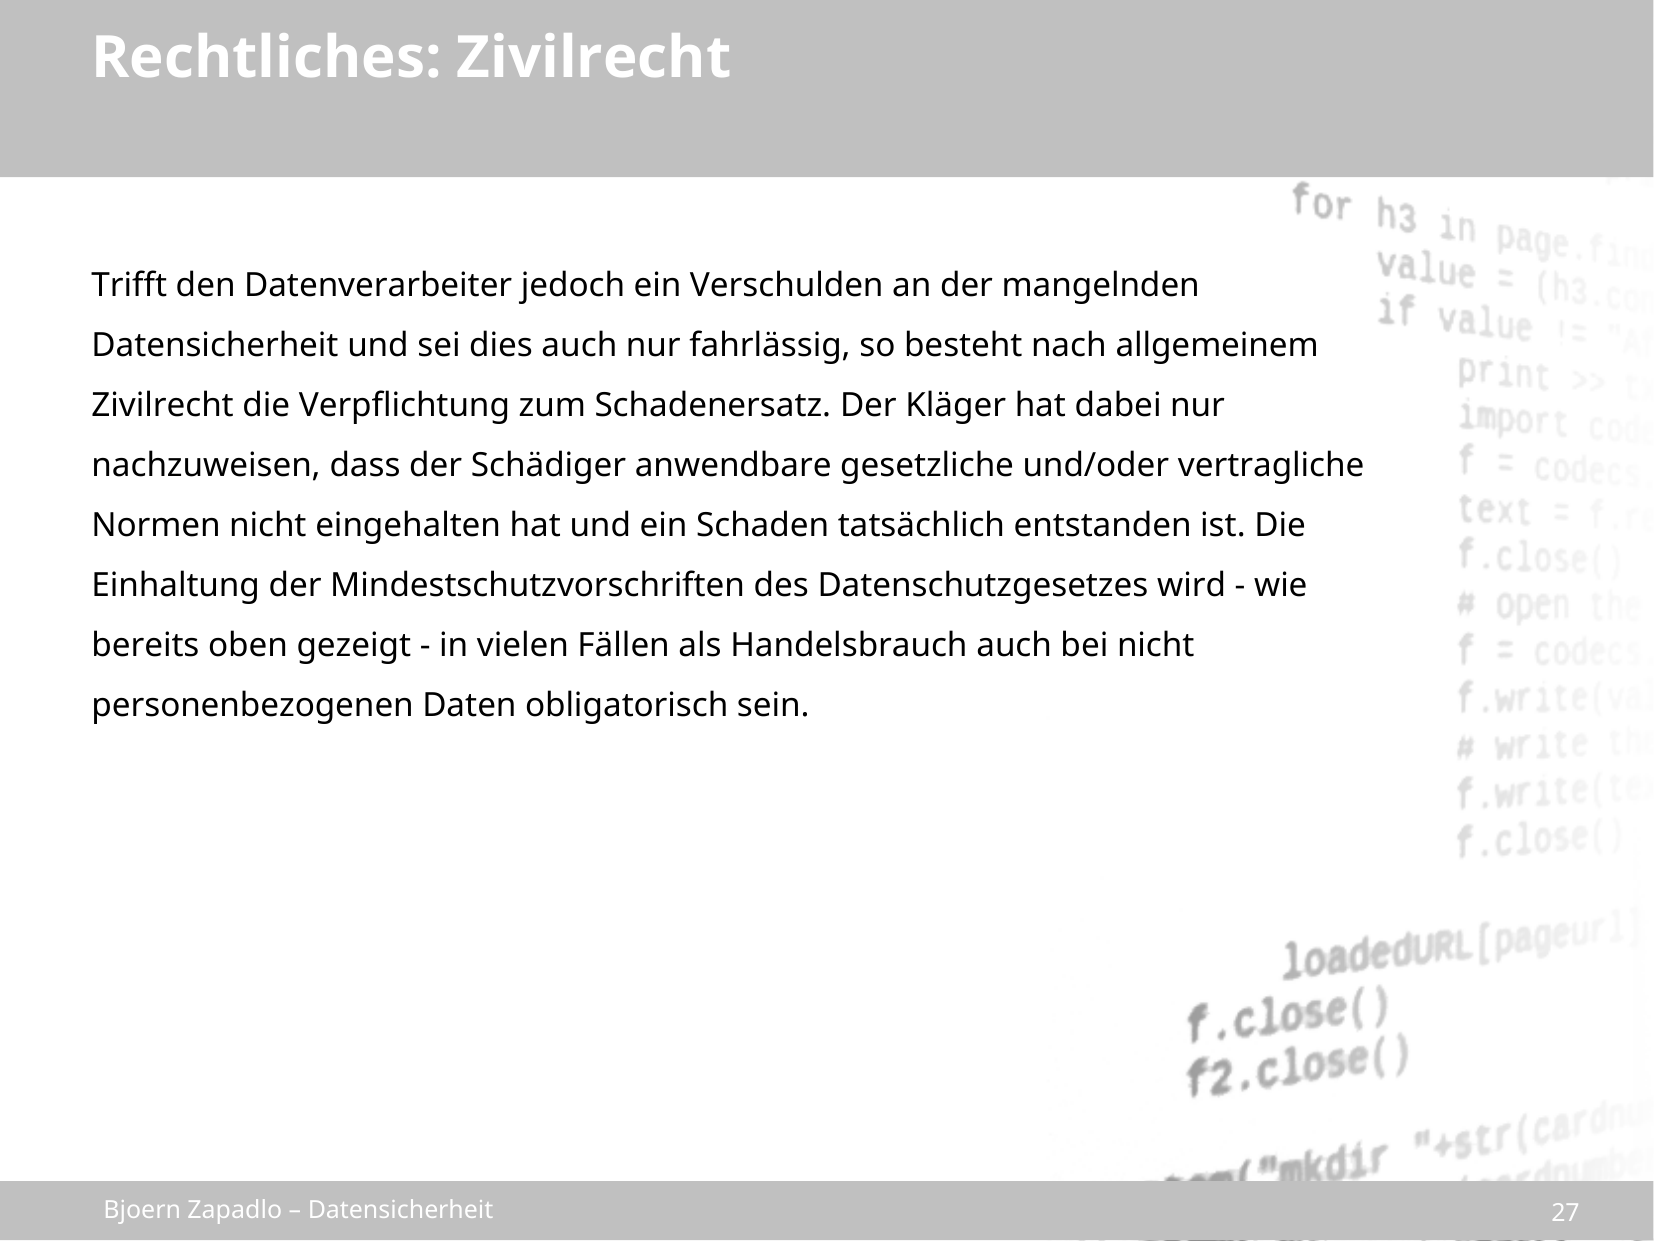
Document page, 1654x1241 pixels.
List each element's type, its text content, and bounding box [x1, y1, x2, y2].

text_box Trifft den Datenverarbeiter jedoch ein Verschulden an der mangelnden Datensicherheit und sei dies auch nur fahrlässig, so besteht nach allgemeinem Zivilrecht die Verpflichtung zum Schadenersatz. Der Kläger hat dabei nur nachzuweisen, dass der Schädiger anwendbare gesetzliche und/oder vertragliche Normen nicht eingehalten hat und ein Schaden tatsächlich entstanden ist. Die Einhaltung der Mindestschutzvorschriften des Datenschutzgesetzes wird - wie bereits oben gezeigt - in vielen Fällen als Handelsbrauch auch bei nicht personenbezogenen Daten obligatorisch sein. [76, 236, 1432, 731]
text_box Rechtliches: Zivilrecht [76, 17, 1444, 98]
picture [0, 178, 1654, 1181]
